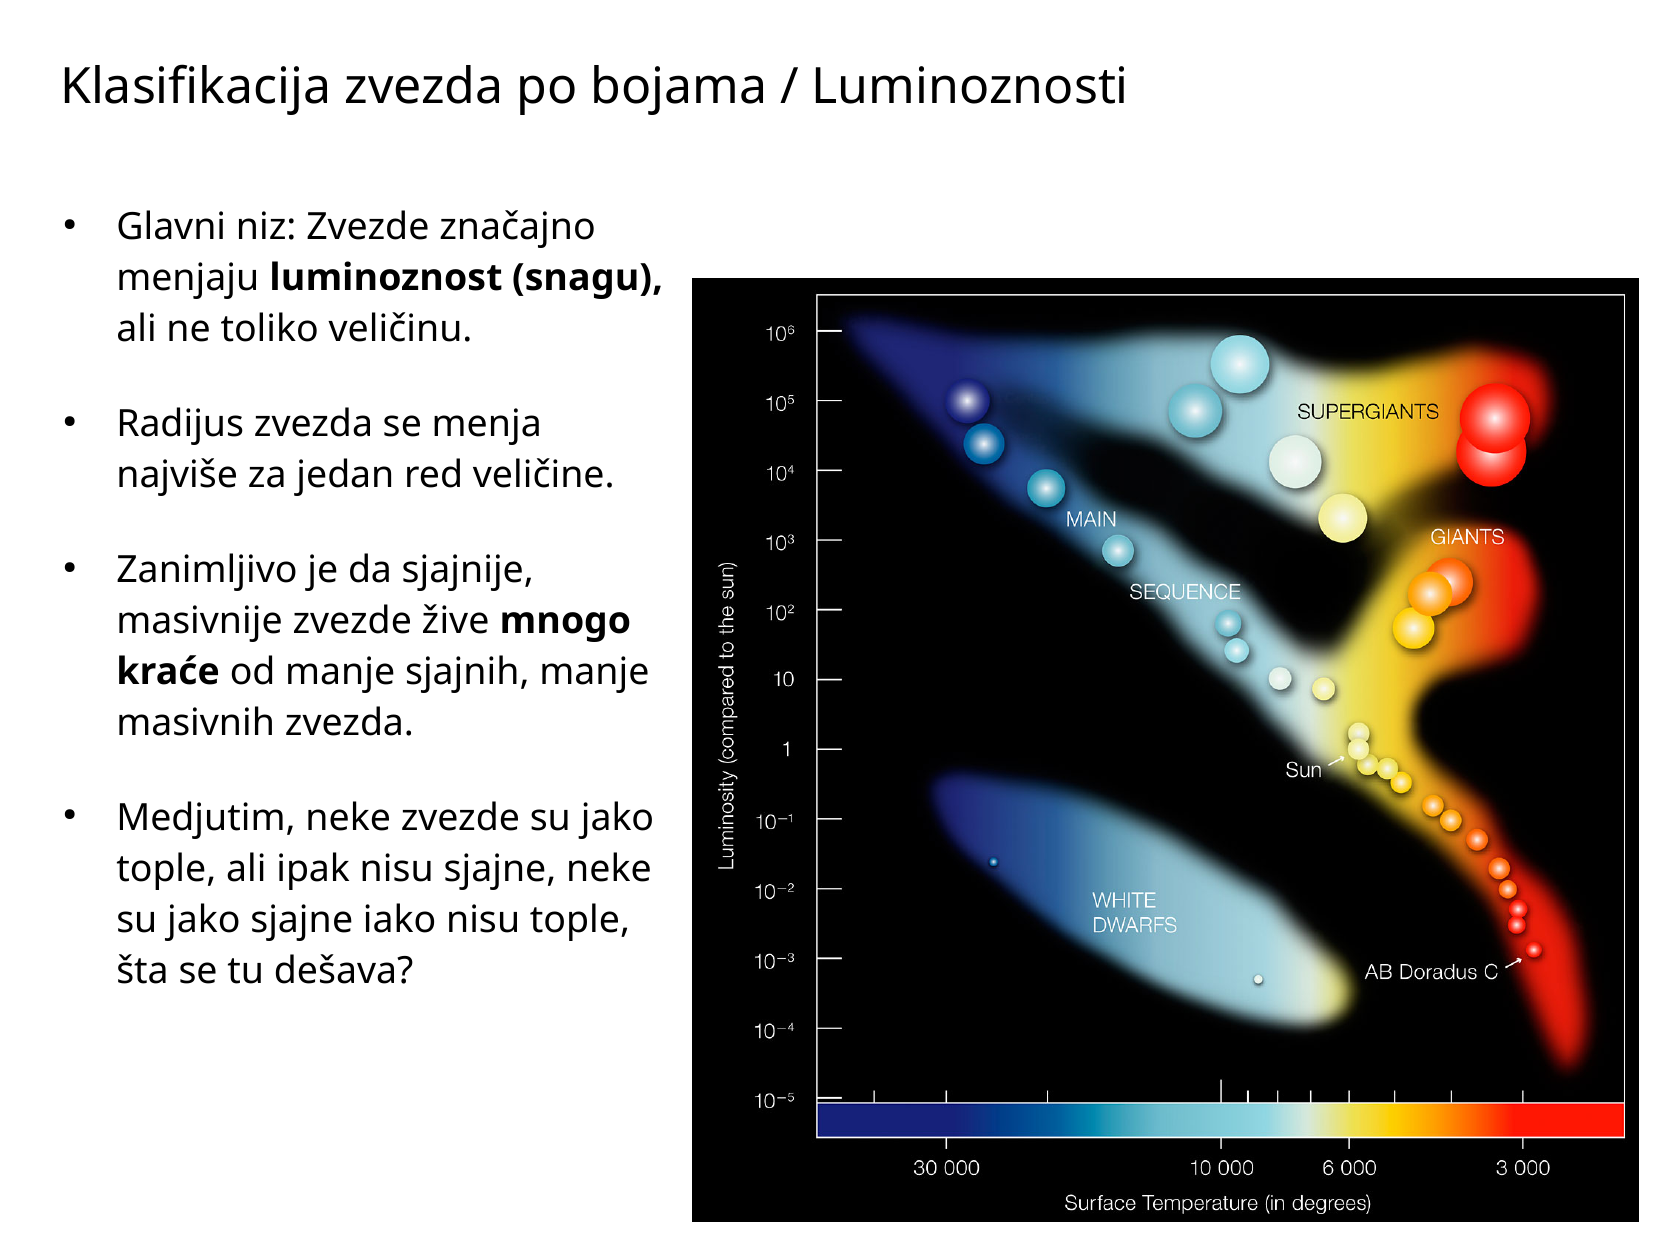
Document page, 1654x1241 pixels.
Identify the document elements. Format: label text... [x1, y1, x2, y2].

picture [692, 278, 1639, 1222]
title Klasifikacija zvezda po bojama / Luminoznosti [59, 17, 1648, 150]
list Glavni niz: Zvezde značajno menjaju luminoznost (snagu), ali ne toliko veličinu. Radijus zvezda se menja najviše za jedan red veličine. Zanimljivo je da sjajnije, masivnije zvezde žive mnogo kraće od manje sjajnih, manje masivnih zvezda. Medjutim, neke zvezde su jako tople, ali ipak nisu sjajne, neke su jako sjajne iako nisu tople, šta se tu dešava? [45, 199, 673, 1173]
